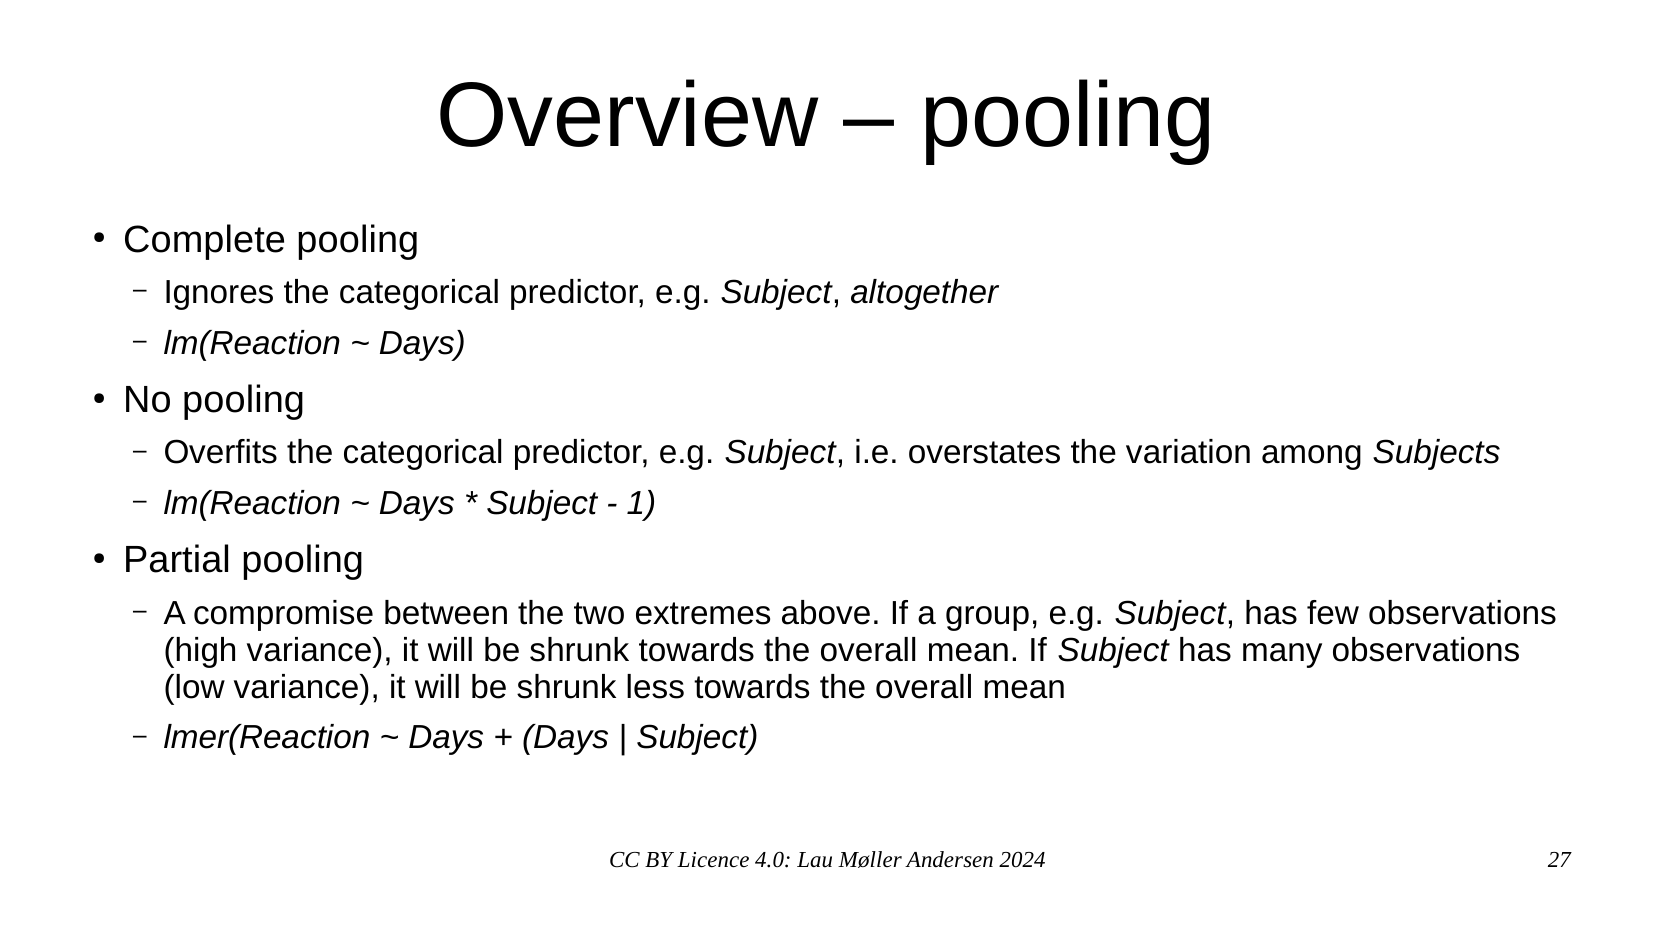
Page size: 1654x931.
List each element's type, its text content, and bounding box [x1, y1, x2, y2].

list Complete pooling Ignores the categorical predictor, e.g. Subject, altogether lm(Reaction ~ Days) No pooling Overfits the categorical predictor, e.g. Subject, i.e. overstates the variation among Subjects lm(Reaction ~ Days * Subject - 1) Partial pooling A compromise between the two extremes above. If a group, e.g. Subject, has few observations (high variance), it will be shrunk towards the overall mean. If Subject has many observations (low variance), it will be shrunk less towards the overall mean lmer(Reaction ~ Days + (Days | Subject) [82, 217, 1571, 758]
title Overview – pooling [82, 37, 1571, 193]
